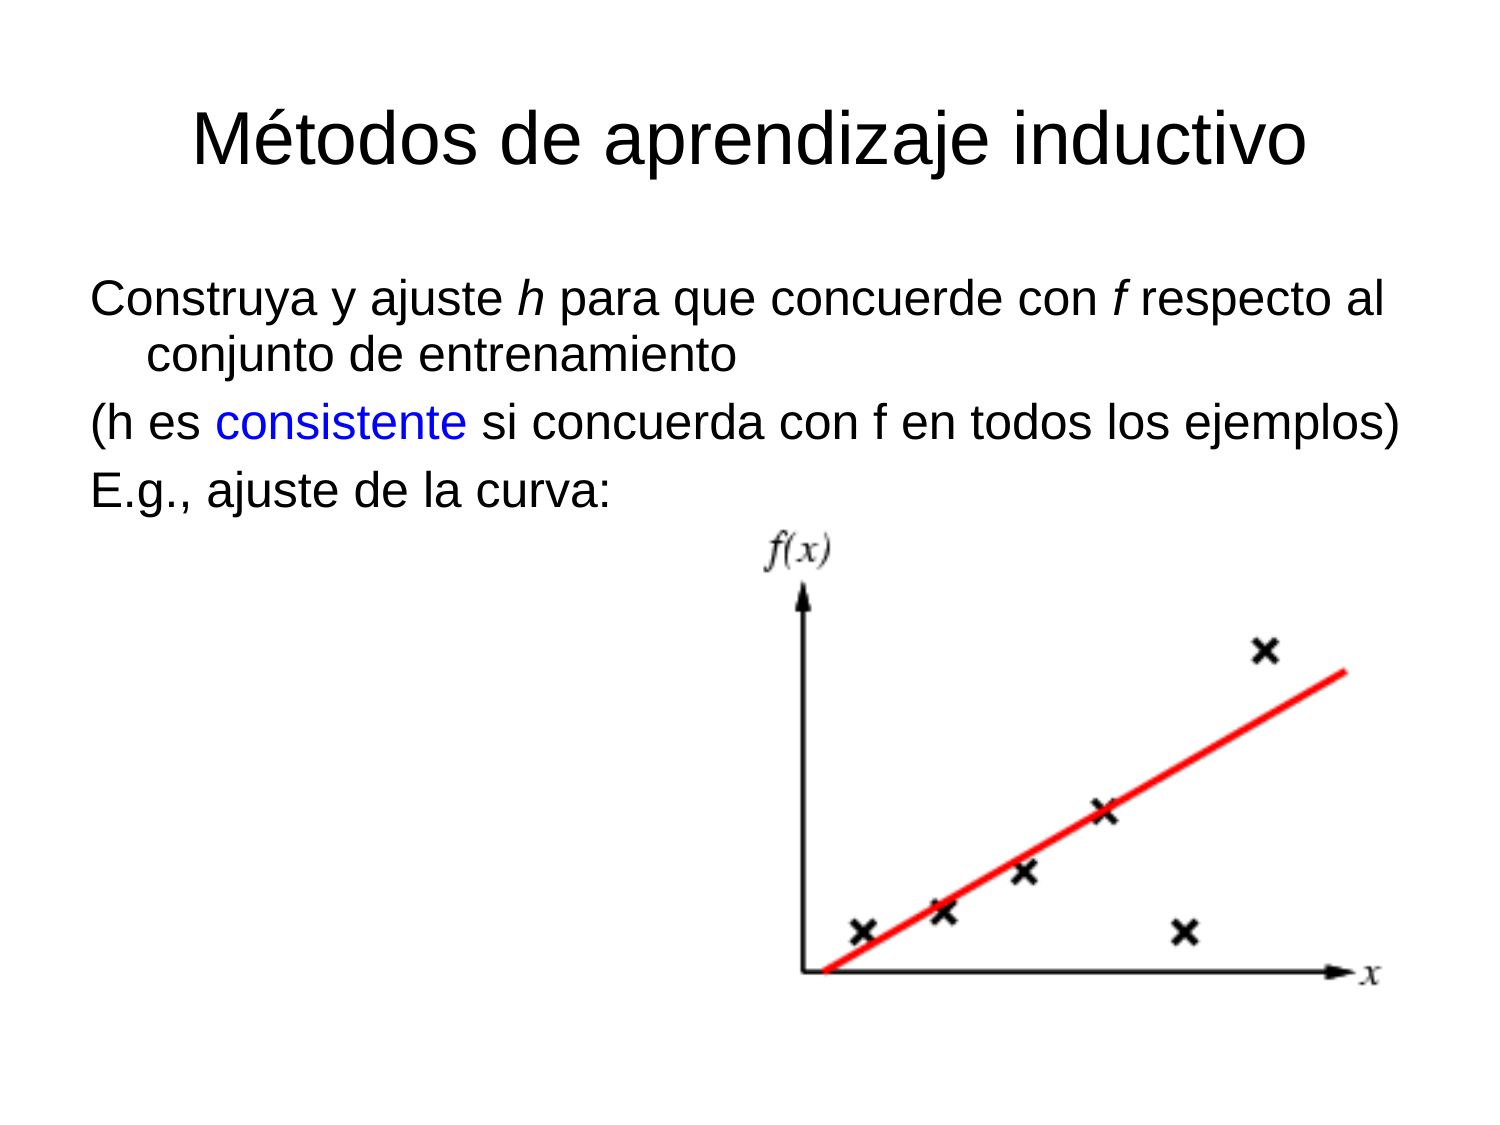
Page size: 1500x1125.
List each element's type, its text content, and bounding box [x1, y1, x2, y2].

title Métodos de aprendizaje inductivo [75, 45, 1426, 233]
picture [762, 523, 1388, 1004]
list Construya y ajuste h para que concuerde con f respecto al conjunto de entrenamiento (h es consistente si concuerda con f en todos los ejemplos) E.g., ajuste de la curva: [75, 262, 1426, 1006]
